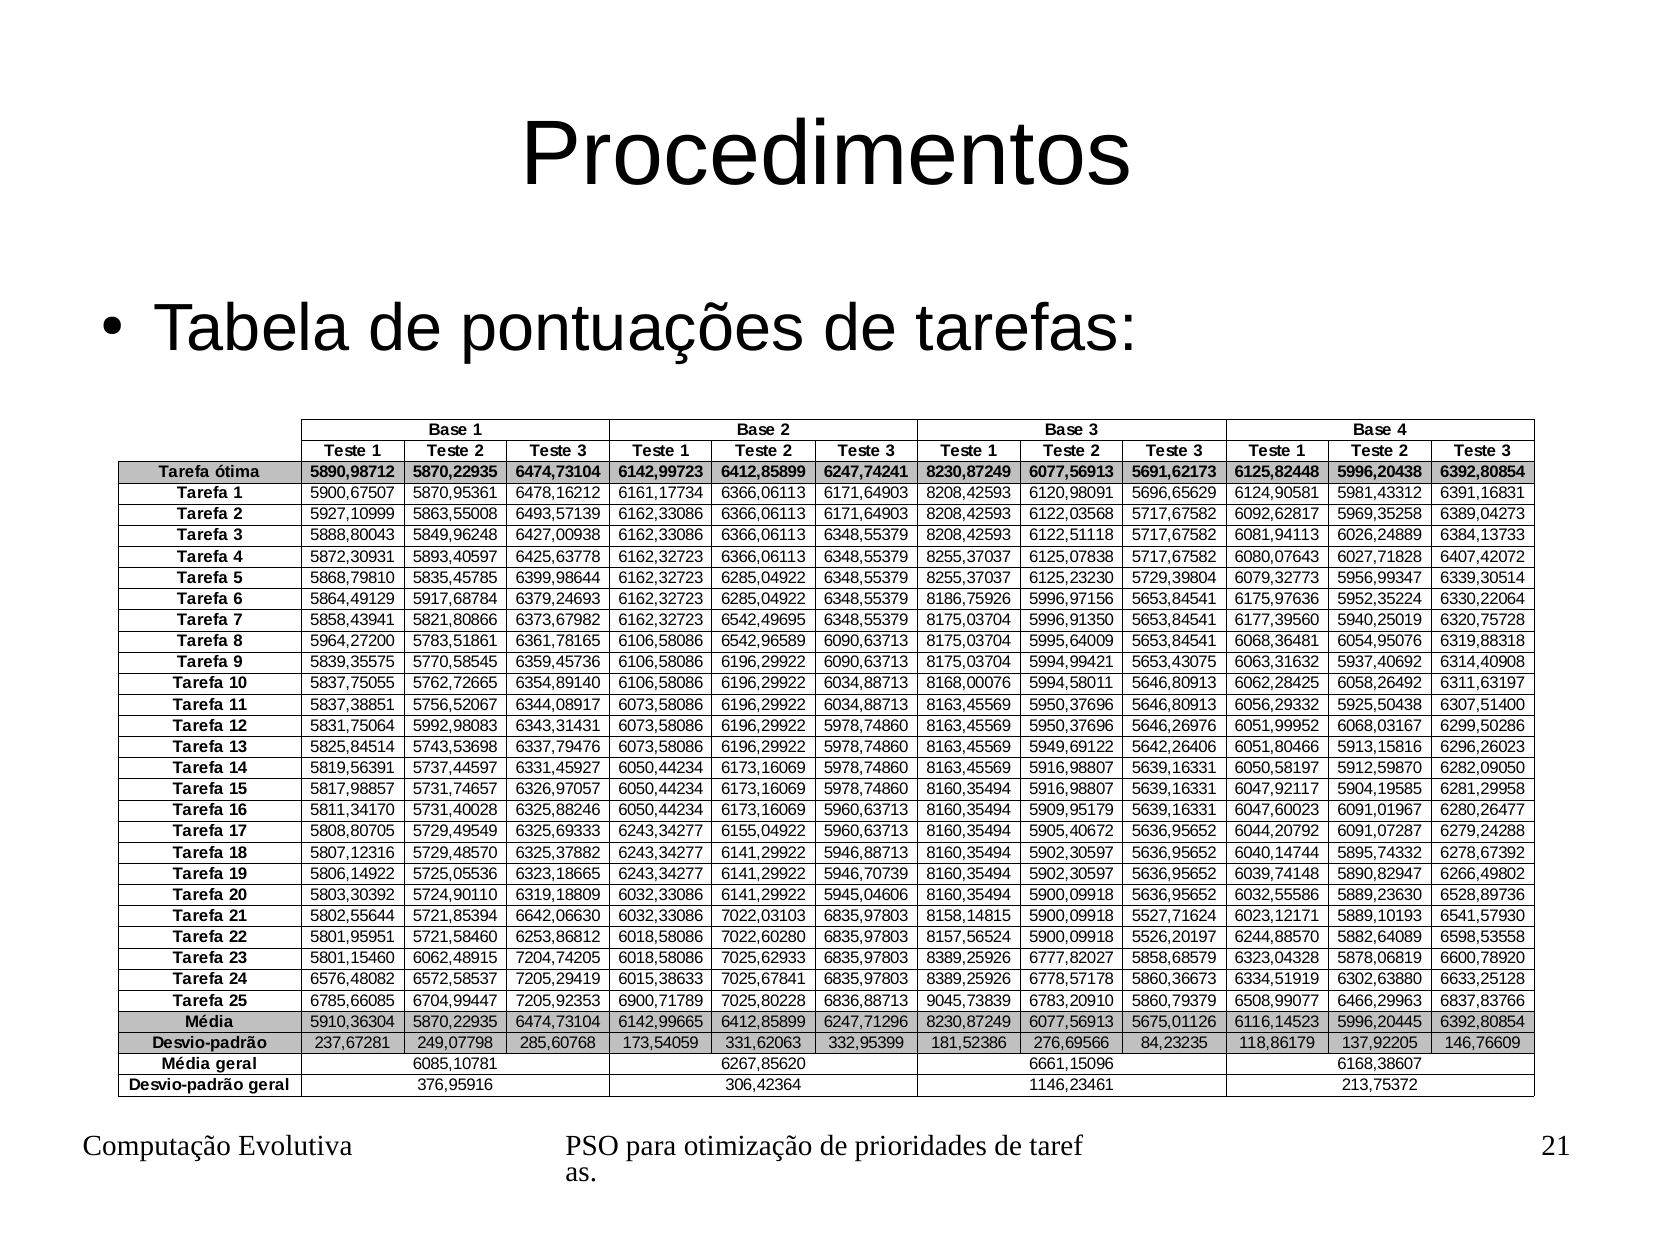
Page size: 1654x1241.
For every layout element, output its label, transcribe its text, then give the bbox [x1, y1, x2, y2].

title Procedimentos [82, 56, 1571, 250]
list Tabela de pontuações de tarefas: [82, 290, 1571, 1094]
chart [118, 419, 1536, 1099]
